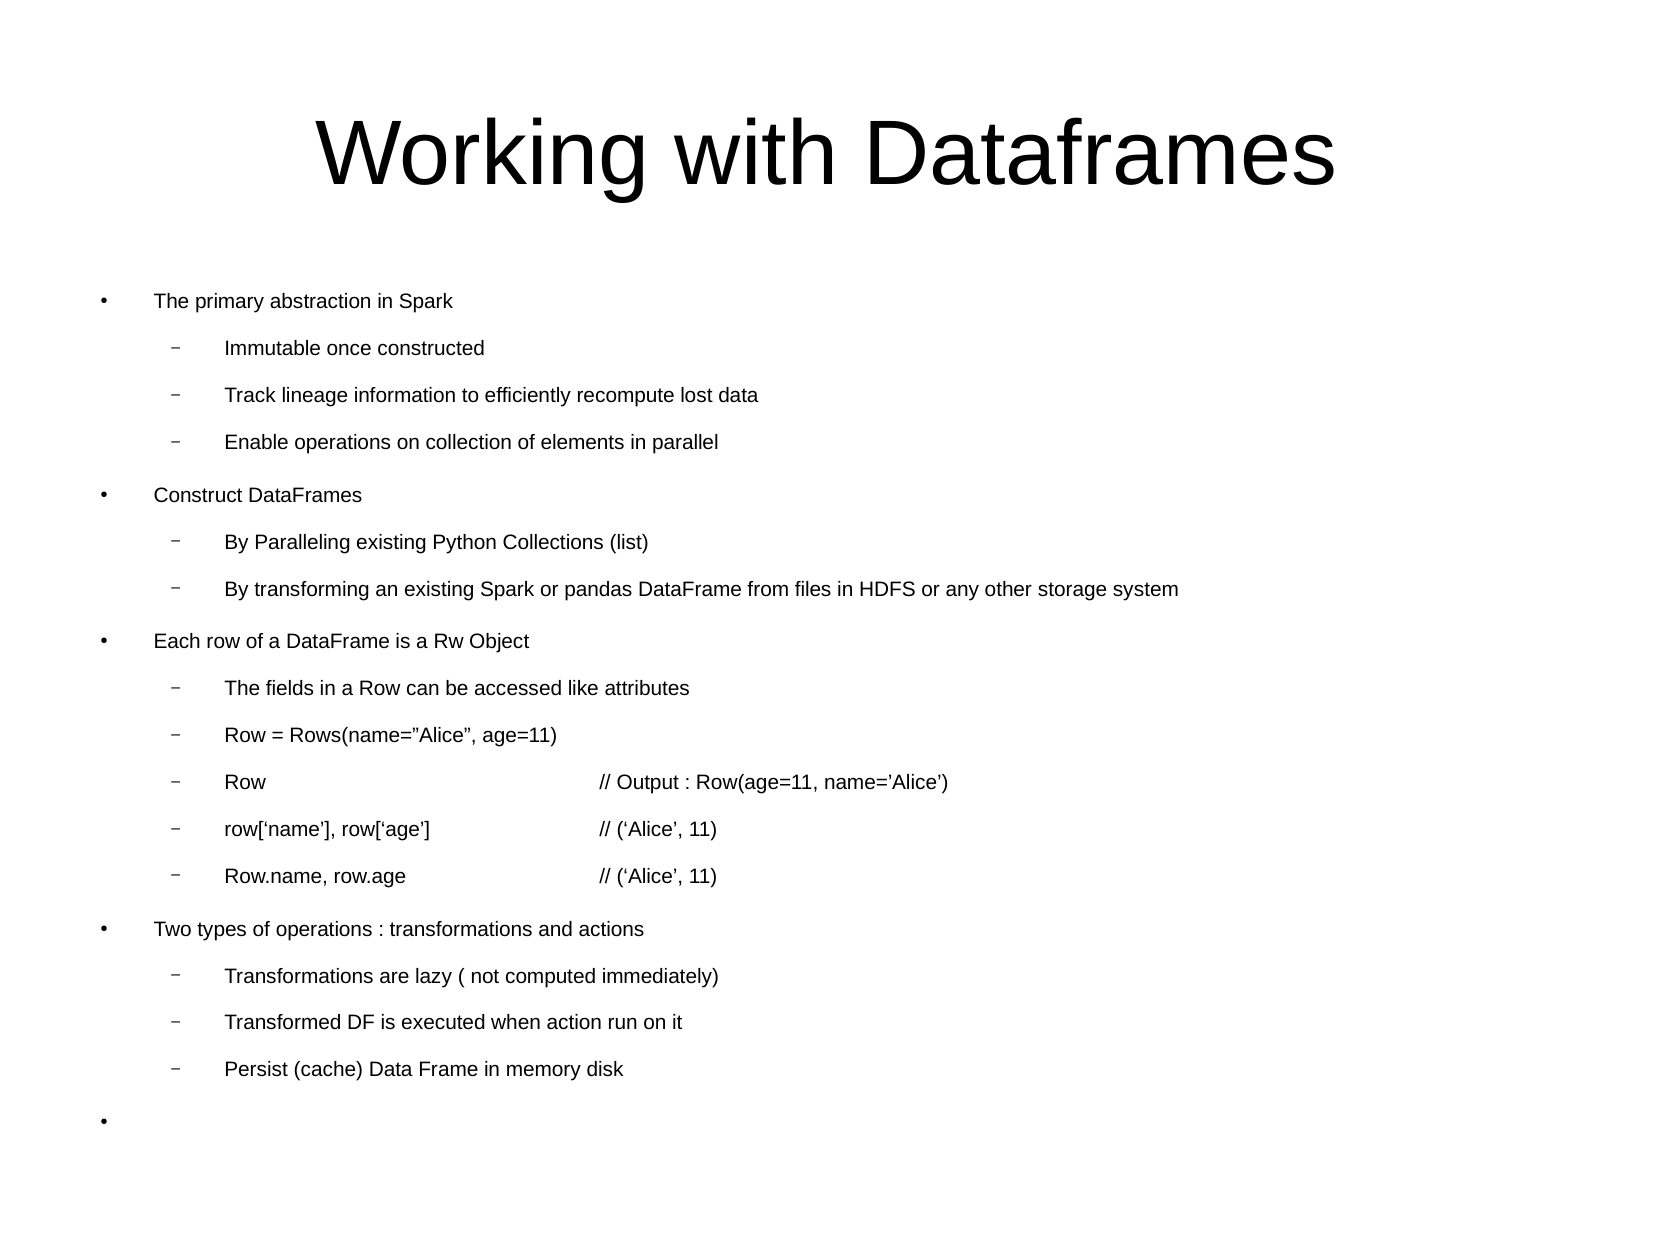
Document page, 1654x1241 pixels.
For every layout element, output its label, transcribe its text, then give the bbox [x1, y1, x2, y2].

title Working with Dataframes [82, 49, 1571, 257]
list The primary abstraction in Spark Immutable once constructed Track lineage information to efficiently recompute lost data Enable operations on collection of elements in parallel Construct DataFrames By Paralleling existing Python Collections (list) By transforming an existing Spark or pandas DataFrame from files in HDFS or any other storage system Each row of a DataFrame is a Rw Object The fields in a Row can be accessed like attributes Row = Rows(name=”Alice”, age=11) Row // Output : Row(age=11, name=’Alice’) row[‘name’], row[‘age’] // (‘Alice’, 11) Row.name, row.age // (‘Alice’, 11) Two types of operations : transformations and actions Transformations are lazy ( not computed immediately) Transformed DF is executed when action run on it Persist (cache) Data Frame in memory disk [82, 290, 1571, 1216]
